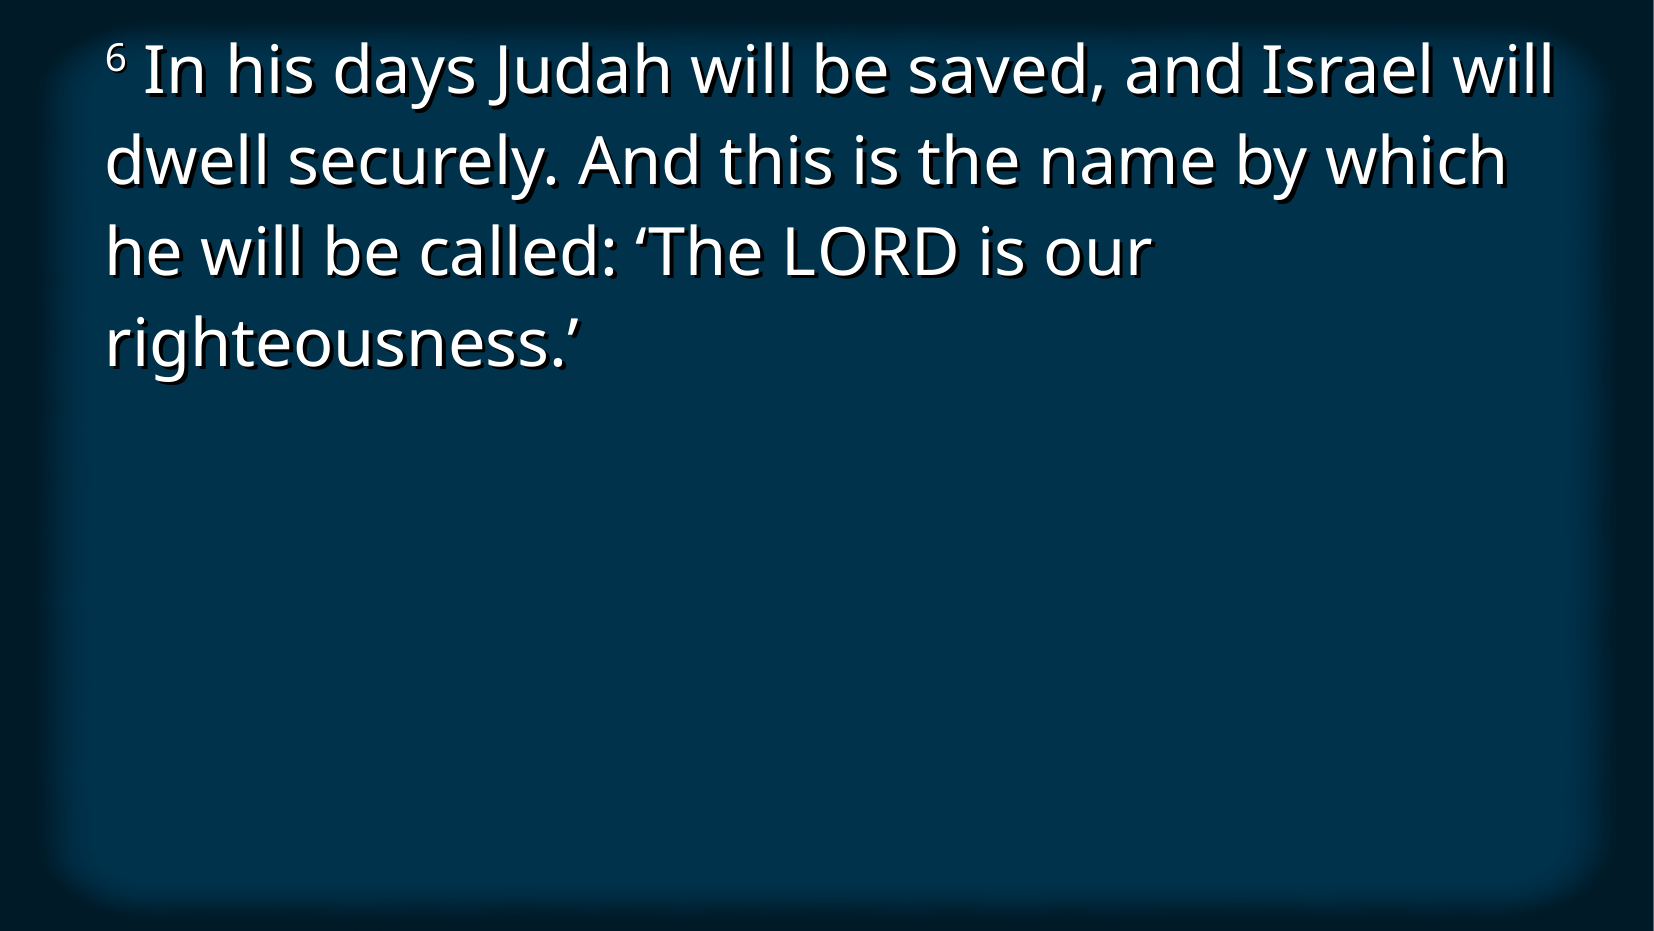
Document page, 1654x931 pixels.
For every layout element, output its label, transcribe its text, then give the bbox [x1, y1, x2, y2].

text_box 6 In his days Judah will be saved, and Israel will dwell securely. And this is the name by which he will be called: ‘The LORD is our righteousness.’ [90, 15, 1591, 385]
picture [0, 0, 1654, 931]
